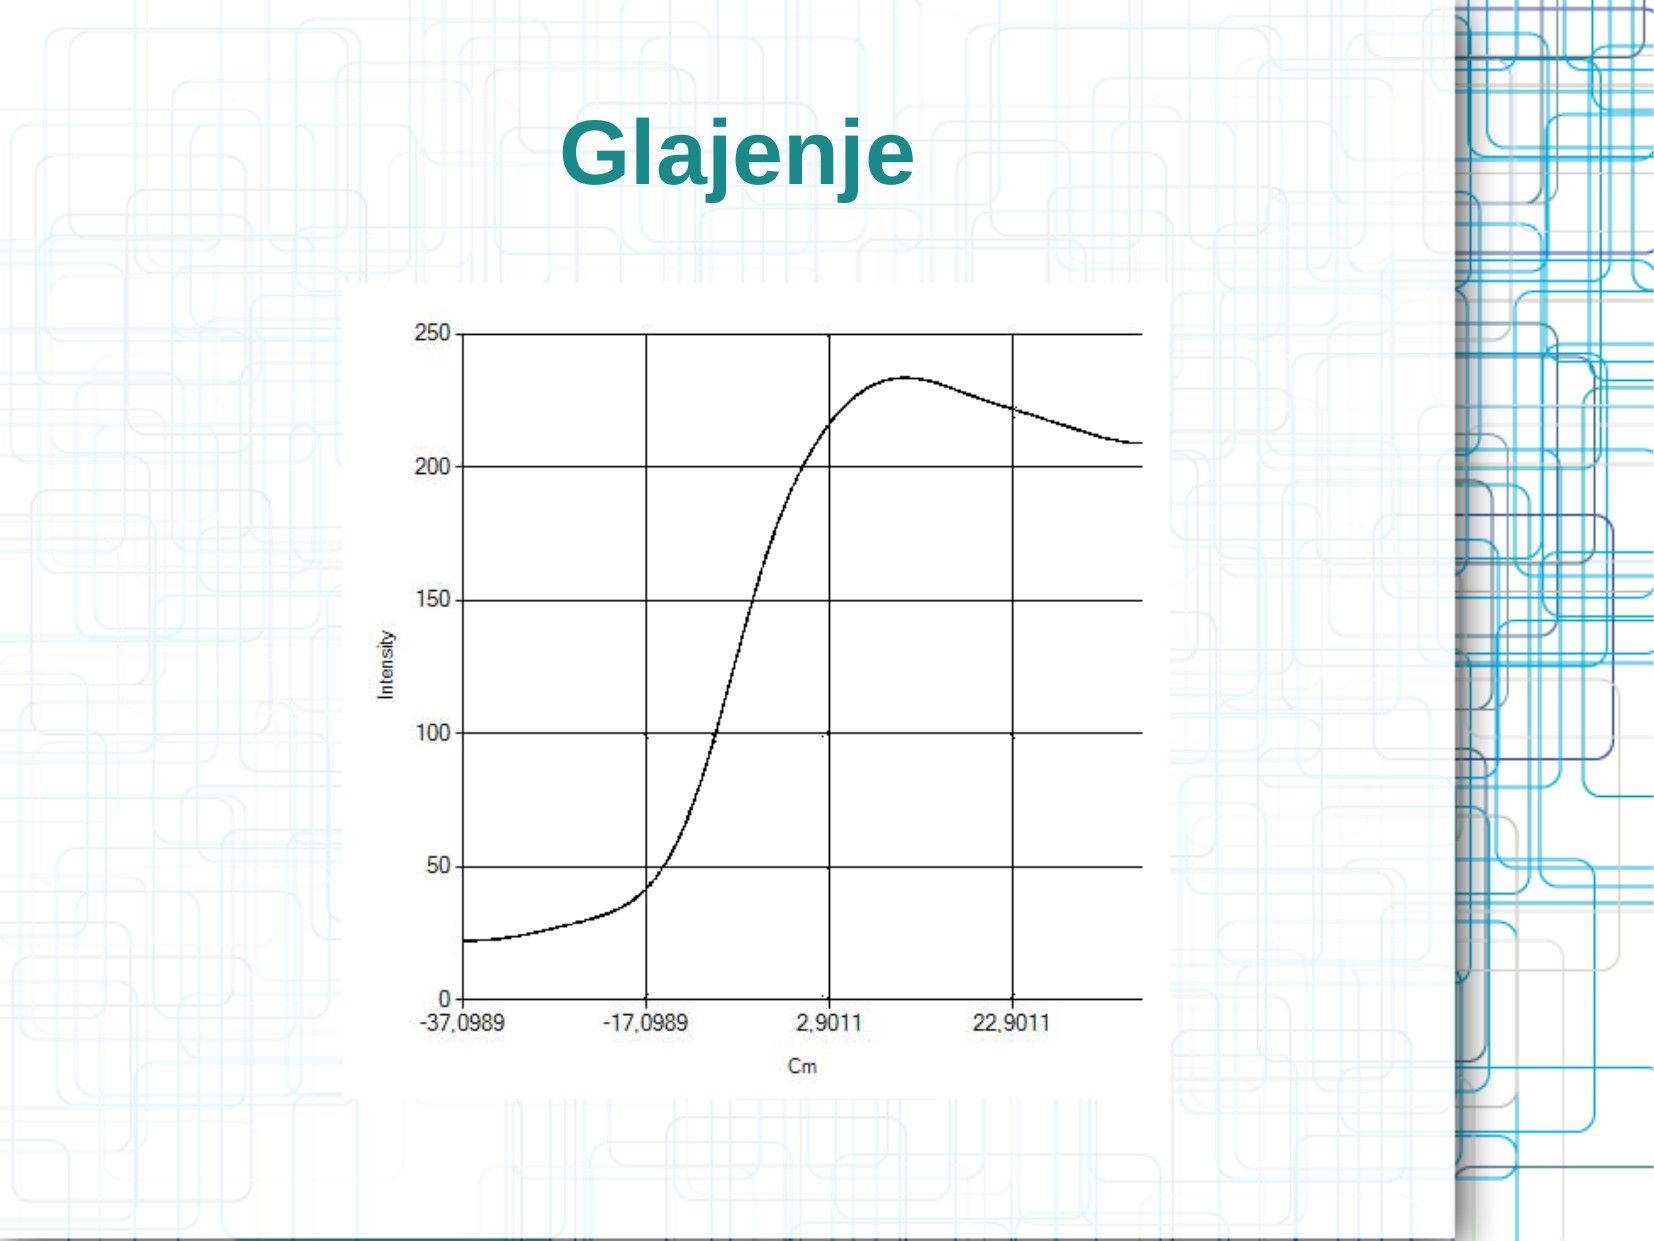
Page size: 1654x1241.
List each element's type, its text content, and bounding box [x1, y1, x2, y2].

title Glajenje [59, 49, 1418, 257]
picture [0, 0, 1654, 1241]
